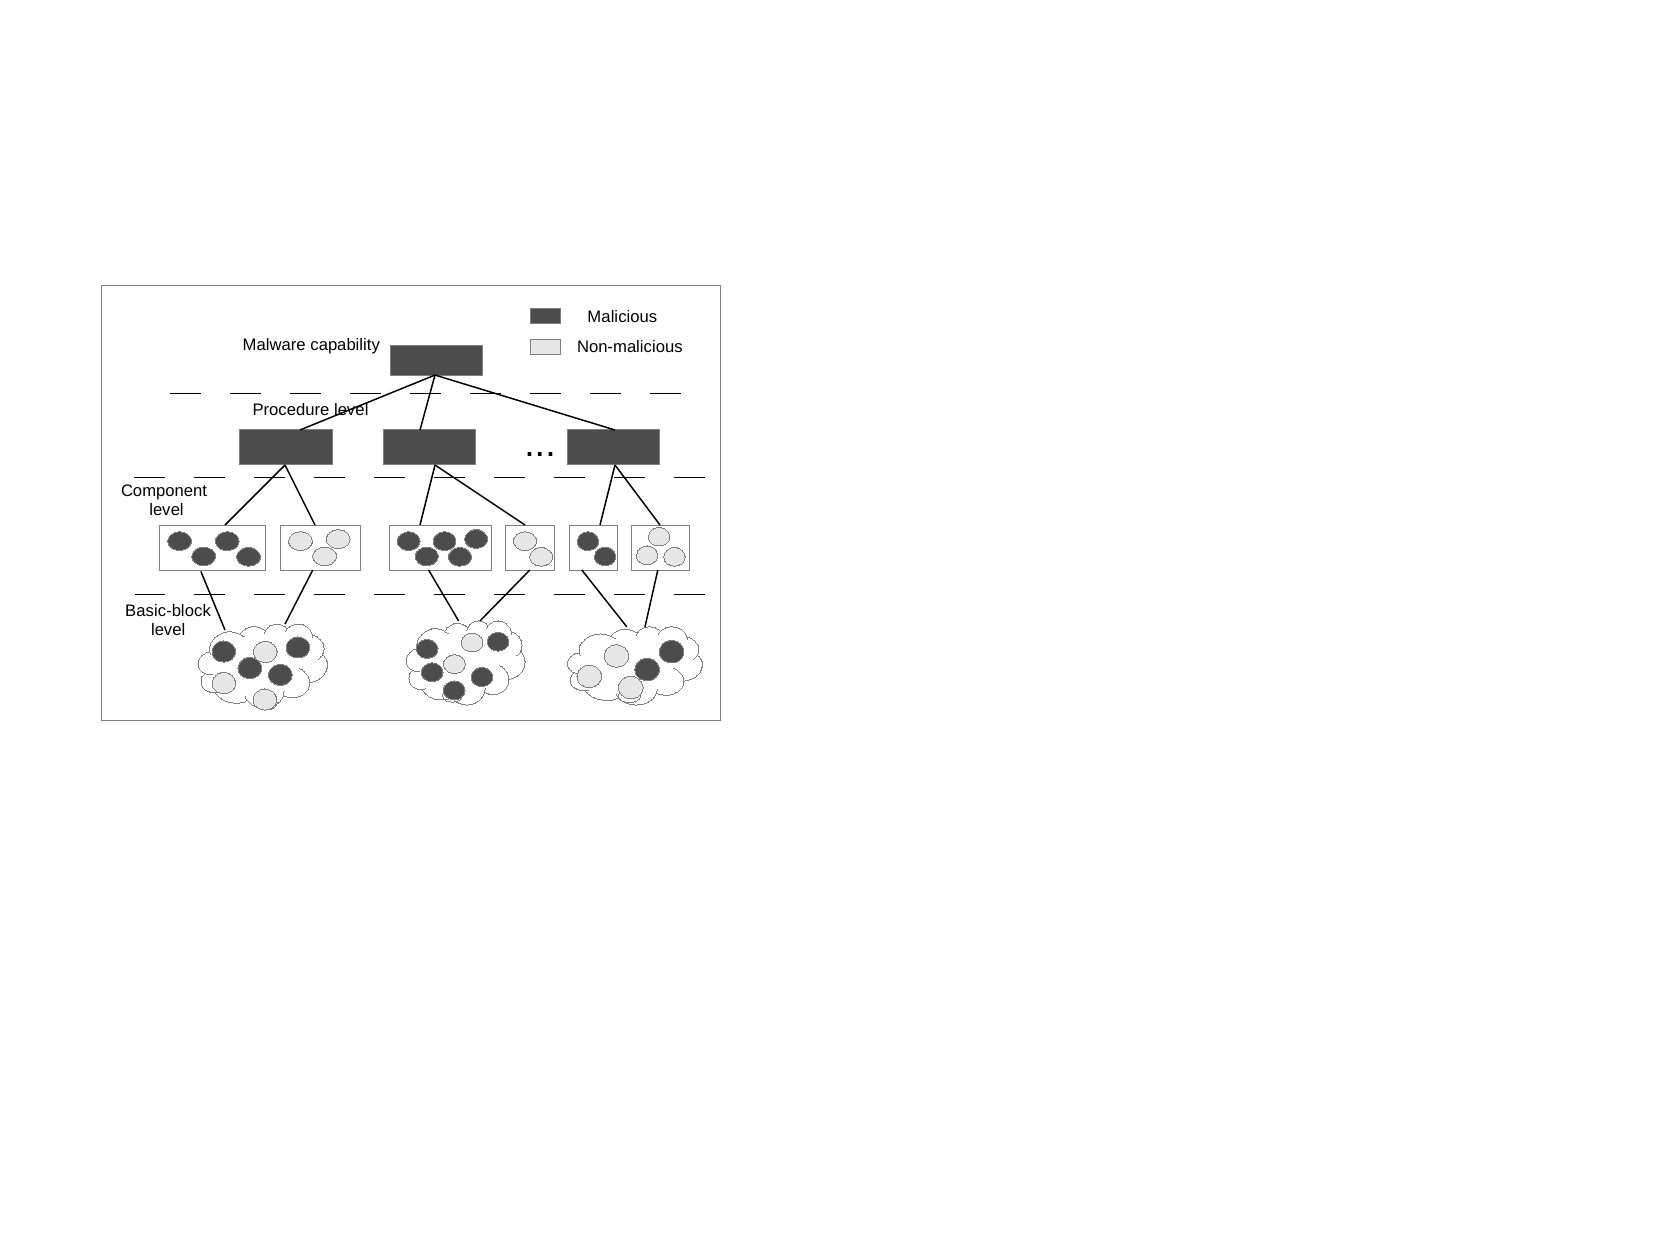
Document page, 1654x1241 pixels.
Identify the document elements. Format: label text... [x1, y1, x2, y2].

text_box ... [569, 414, 586, 420]
text_box Component level [105, 473, 229, 527]
text_box [212, 672, 236, 694]
text_box [487, 632, 509, 652]
text_box [215, 531, 240, 551]
text_box Basic-block level [102, 594, 244, 647]
text_box [239, 429, 333, 465]
text_box [397, 531, 421, 551]
text_box [618, 658, 660, 699]
text_box [443, 654, 466, 674]
text_box [586, 429, 660, 465]
text_box [383, 429, 476, 465]
text_box [236, 547, 261, 567]
text_box [237, 641, 278, 679]
text_box [421, 662, 444, 682]
text_box [415, 531, 472, 567]
text_box [288, 531, 313, 551]
text_box [648, 527, 670, 546]
text_box Malware capability [109, 327, 515, 361]
text_box ... [495, 414, 586, 472]
text_box [577, 531, 599, 551]
text_box [636, 545, 658, 565]
text_box [530, 308, 555, 324]
text_box Malicious [555, 300, 691, 330]
text_box [513, 531, 553, 567]
text_box [464, 529, 488, 549]
text_box [594, 547, 616, 566]
text_box [576, 665, 602, 688]
text_box [286, 636, 310, 658]
text_box [663, 547, 686, 567]
text_box [390, 361, 483, 376]
text_box Basic-block level [93, 594, 101, 647]
text_box [268, 664, 293, 686]
text_box [443, 680, 466, 700]
text_box [191, 547, 216, 566]
text_box [312, 529, 351, 566]
text_box [530, 339, 555, 355]
text_box [461, 633, 483, 652]
text_box Non-malicious [555, 330, 706, 364]
text_box [659, 640, 684, 663]
text_box [253, 688, 277, 711]
text_box Procedure level [108, 393, 514, 427]
text_box [416, 639, 439, 659]
text_box [212, 647, 236, 663]
text_box [604, 644, 629, 668]
text_box [167, 531, 192, 551]
text_box [471, 667, 493, 687]
